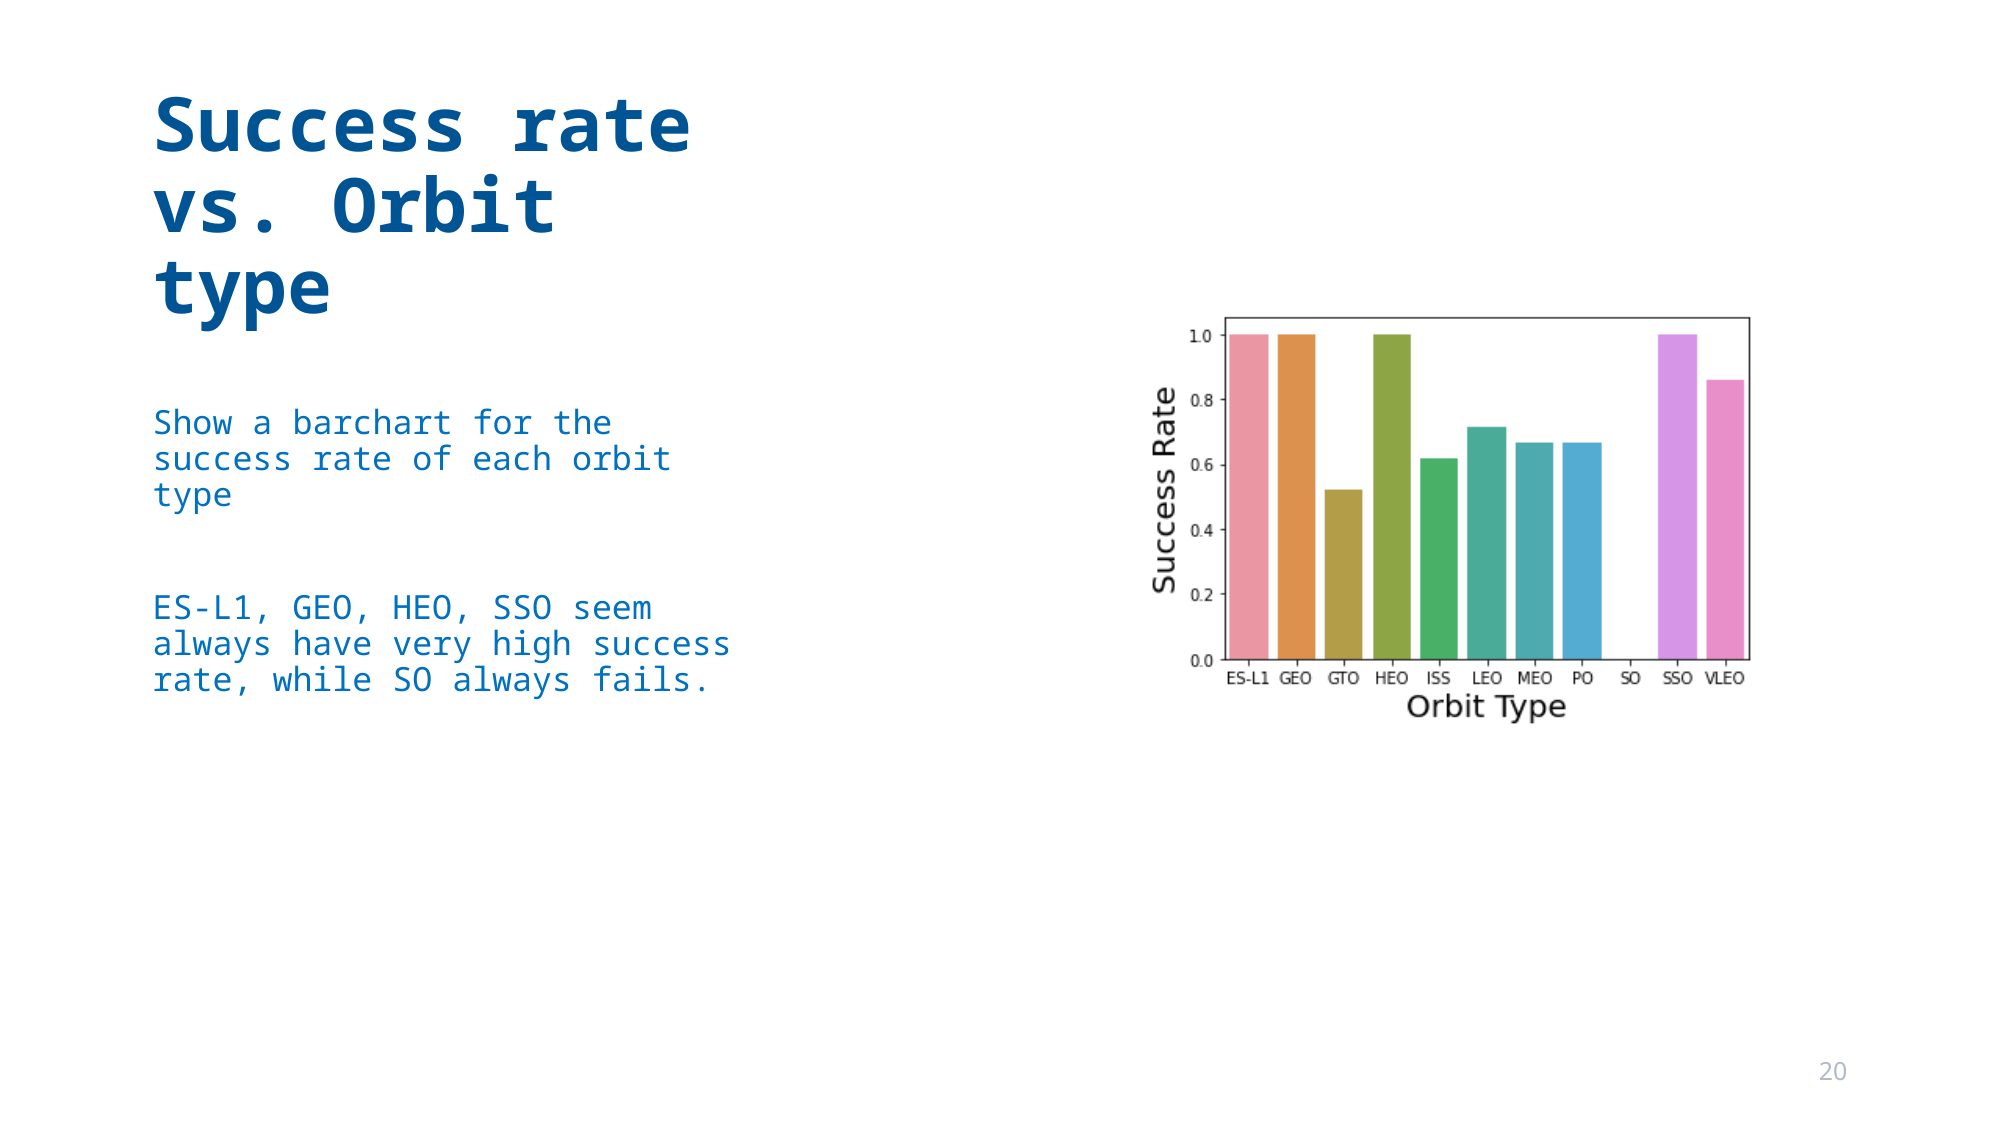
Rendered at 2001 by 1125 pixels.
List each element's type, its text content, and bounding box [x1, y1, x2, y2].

slide_number 36 [1412, 1042, 1863, 1103]
title Success rate vs. Orbit type [137, 75, 783, 337]
picture [1142, 308, 1760, 733]
list Show a barchart for the success rate of each orbit type ES-L1, GEO, HEO, SSO seem always have very high success rate, while SO always fails. [137, 337, 783, 963]
